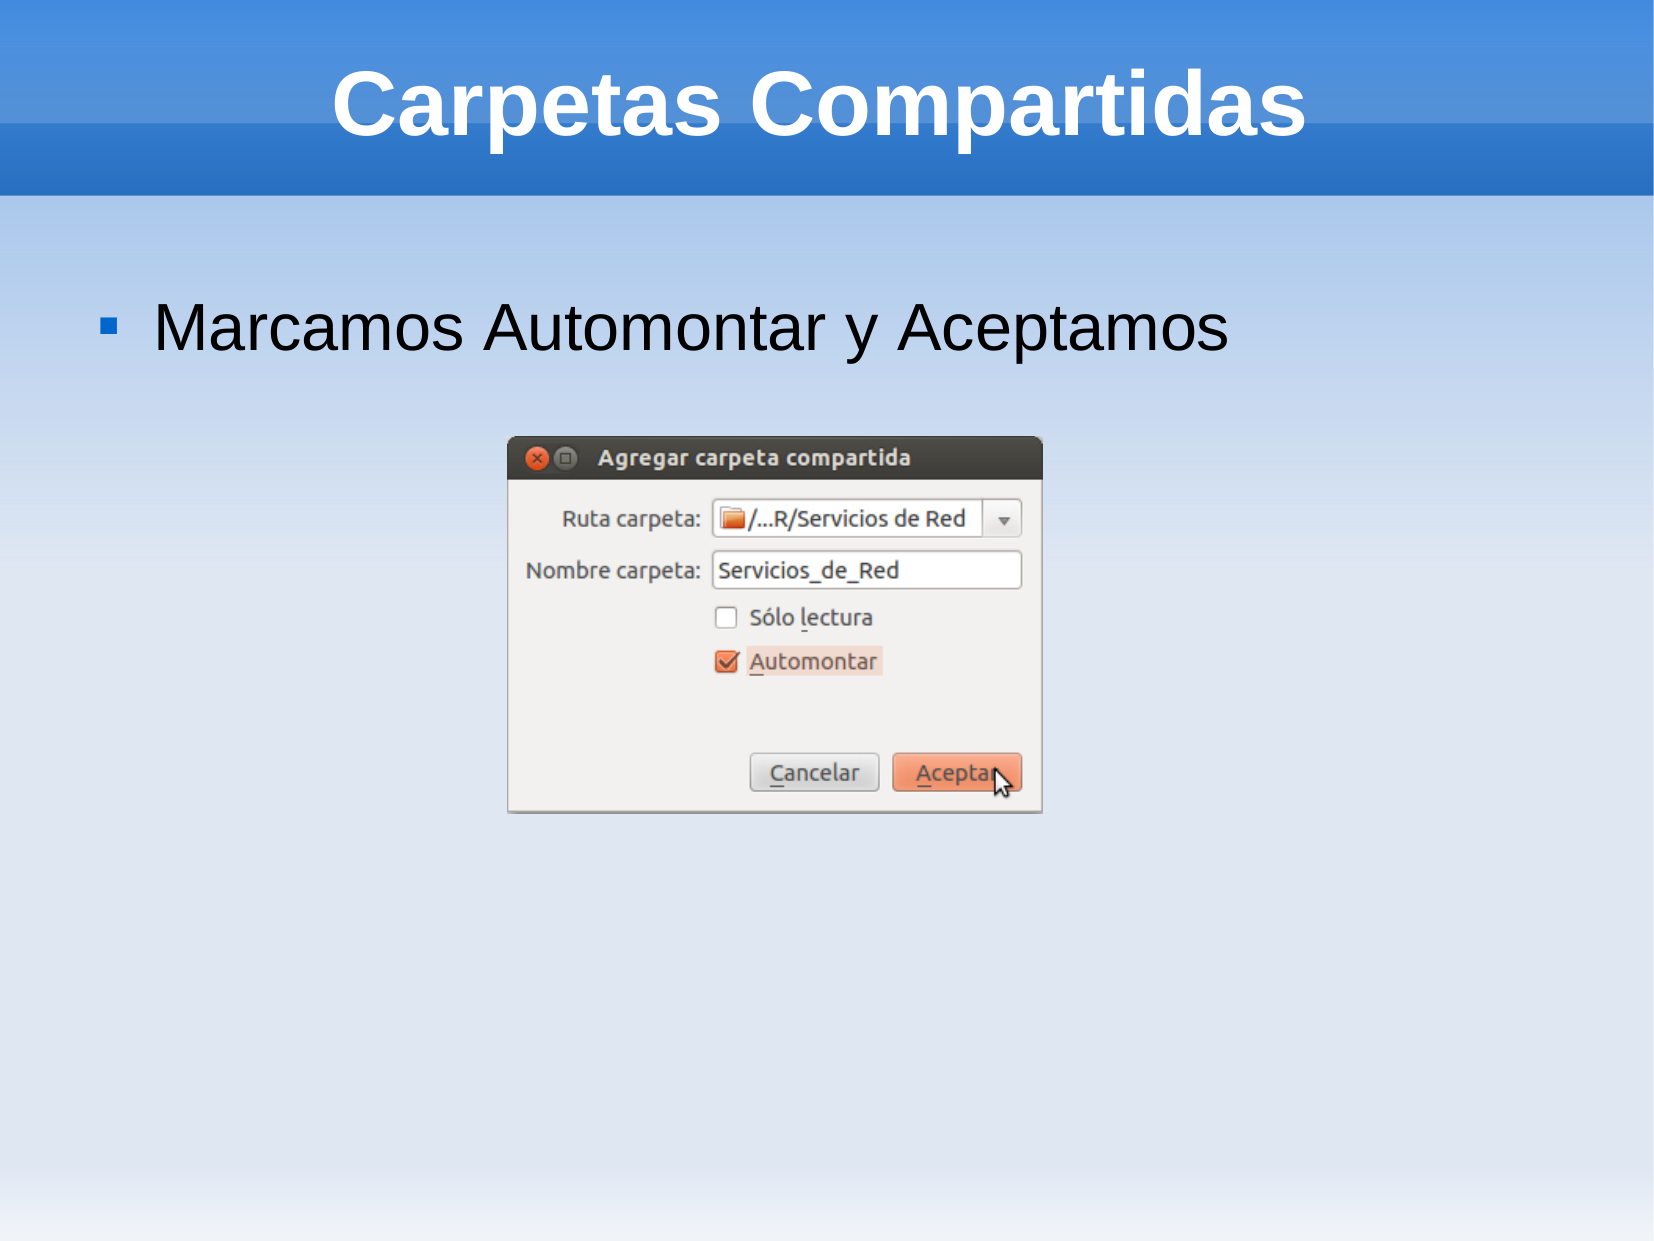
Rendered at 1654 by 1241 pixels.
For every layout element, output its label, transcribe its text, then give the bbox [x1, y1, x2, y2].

picture [0, 0, 1654, 1241]
list Marcamos Automontar y Aceptamos [82, 290, 1571, 1109]
title Carpetas Compartidas [76, 0, 1565, 208]
